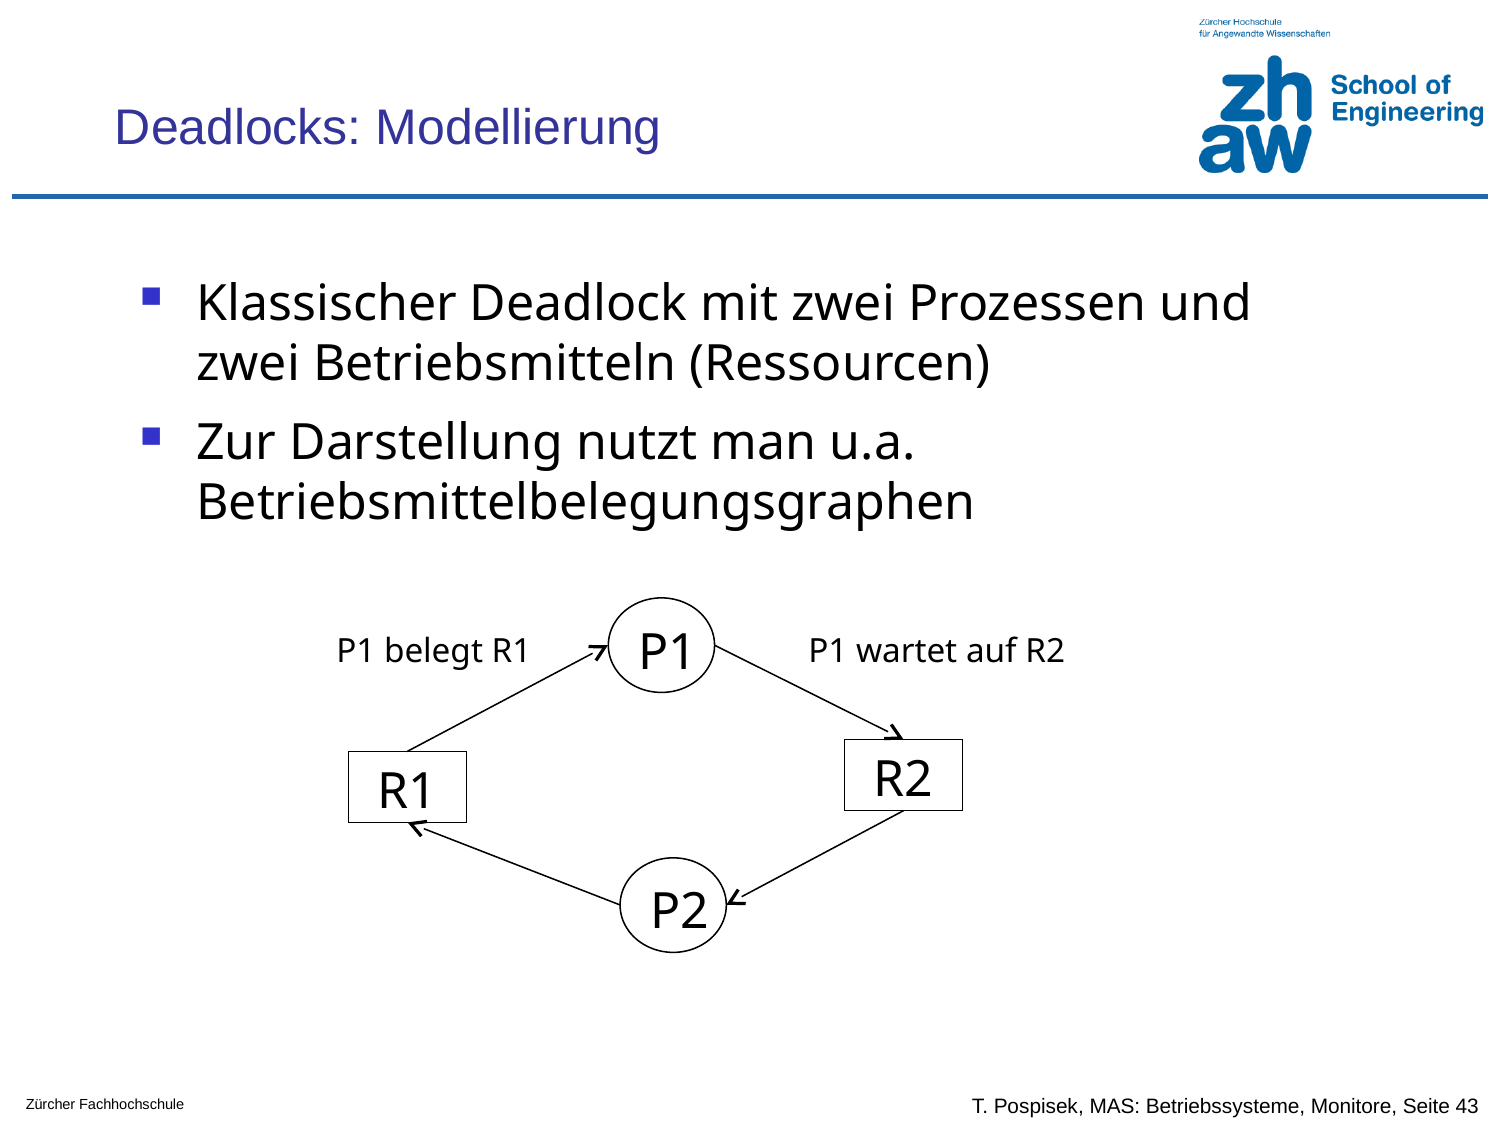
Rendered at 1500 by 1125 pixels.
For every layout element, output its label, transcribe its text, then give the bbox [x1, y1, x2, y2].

text_box P1 [608, 597, 715, 693]
title Deadlocks: Modellierung [99, 50, 1379, 163]
text_box P1 wartet auf R2 [793, 621, 1081, 677]
list Klassischer Deadlock mit zwei Prozessen und zwei Betriebsmitteln (Ressourcen) Zur Darstellung nutzt man u.a. Betriebsmittelbelegungsgraphen [125, 262, 1375, 528]
text_box P2 [620, 857, 727, 953]
picture [1199, 19, 1483, 173]
text_box R2 [844, 739, 963, 811]
text_box P1 belegt R1 [321, 621, 547, 677]
text_box R1 [348, 751, 467, 823]
